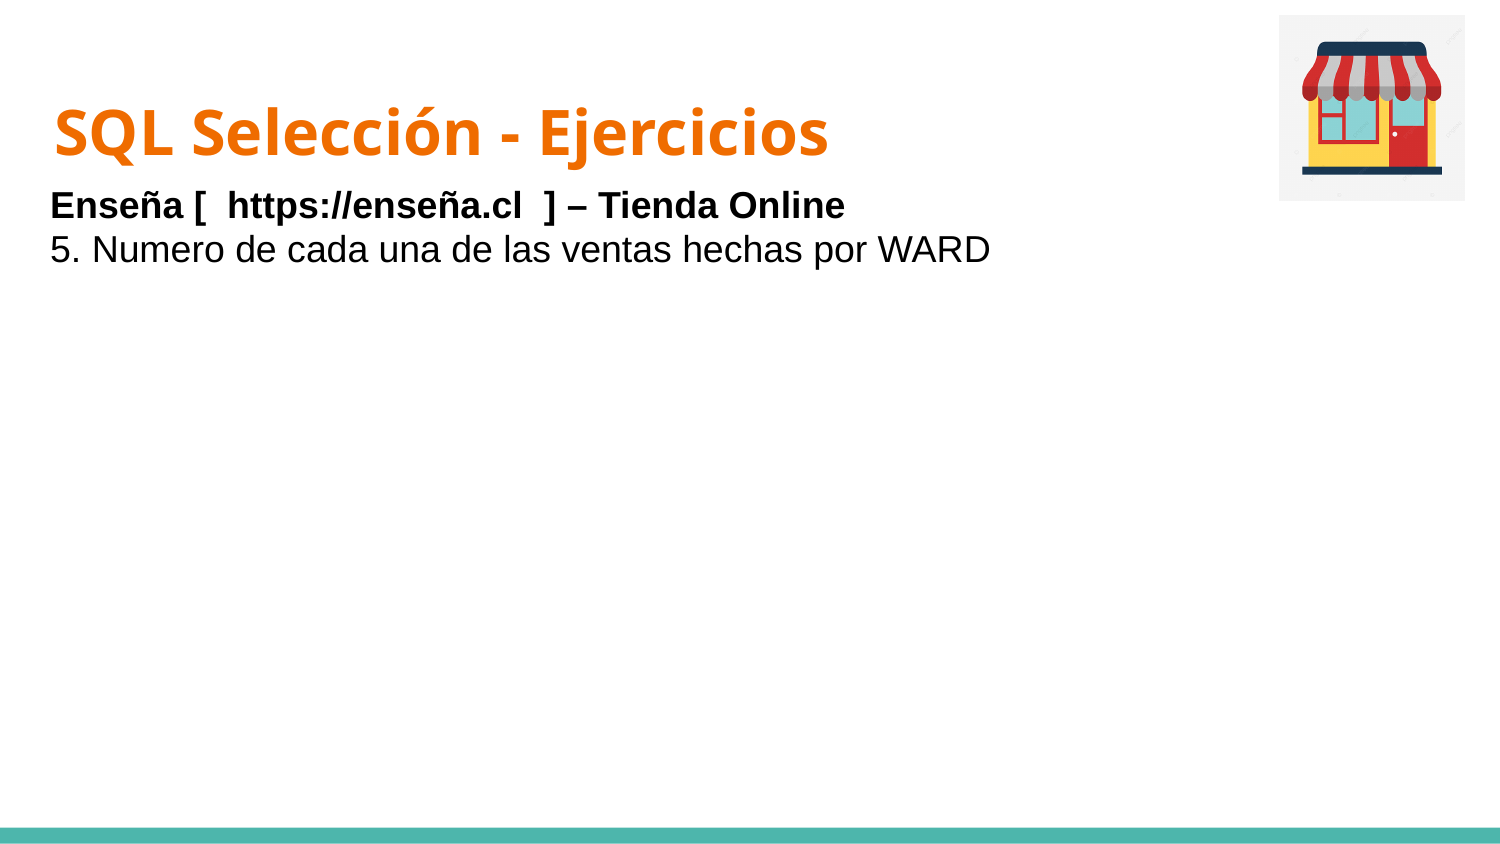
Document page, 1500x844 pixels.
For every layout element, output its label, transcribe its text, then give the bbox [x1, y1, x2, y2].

title SQL Selección - Ejercicios [39, 72, 1279, 177]
picture [1279, 15, 1465, 201]
text_box 5. Numero de cada una de las ventas hechas por WARD [35, 220, 1453, 320]
text_box Enseña [ https://enseña.cl ] – Tienda Online [35, 177, 1323, 220]
